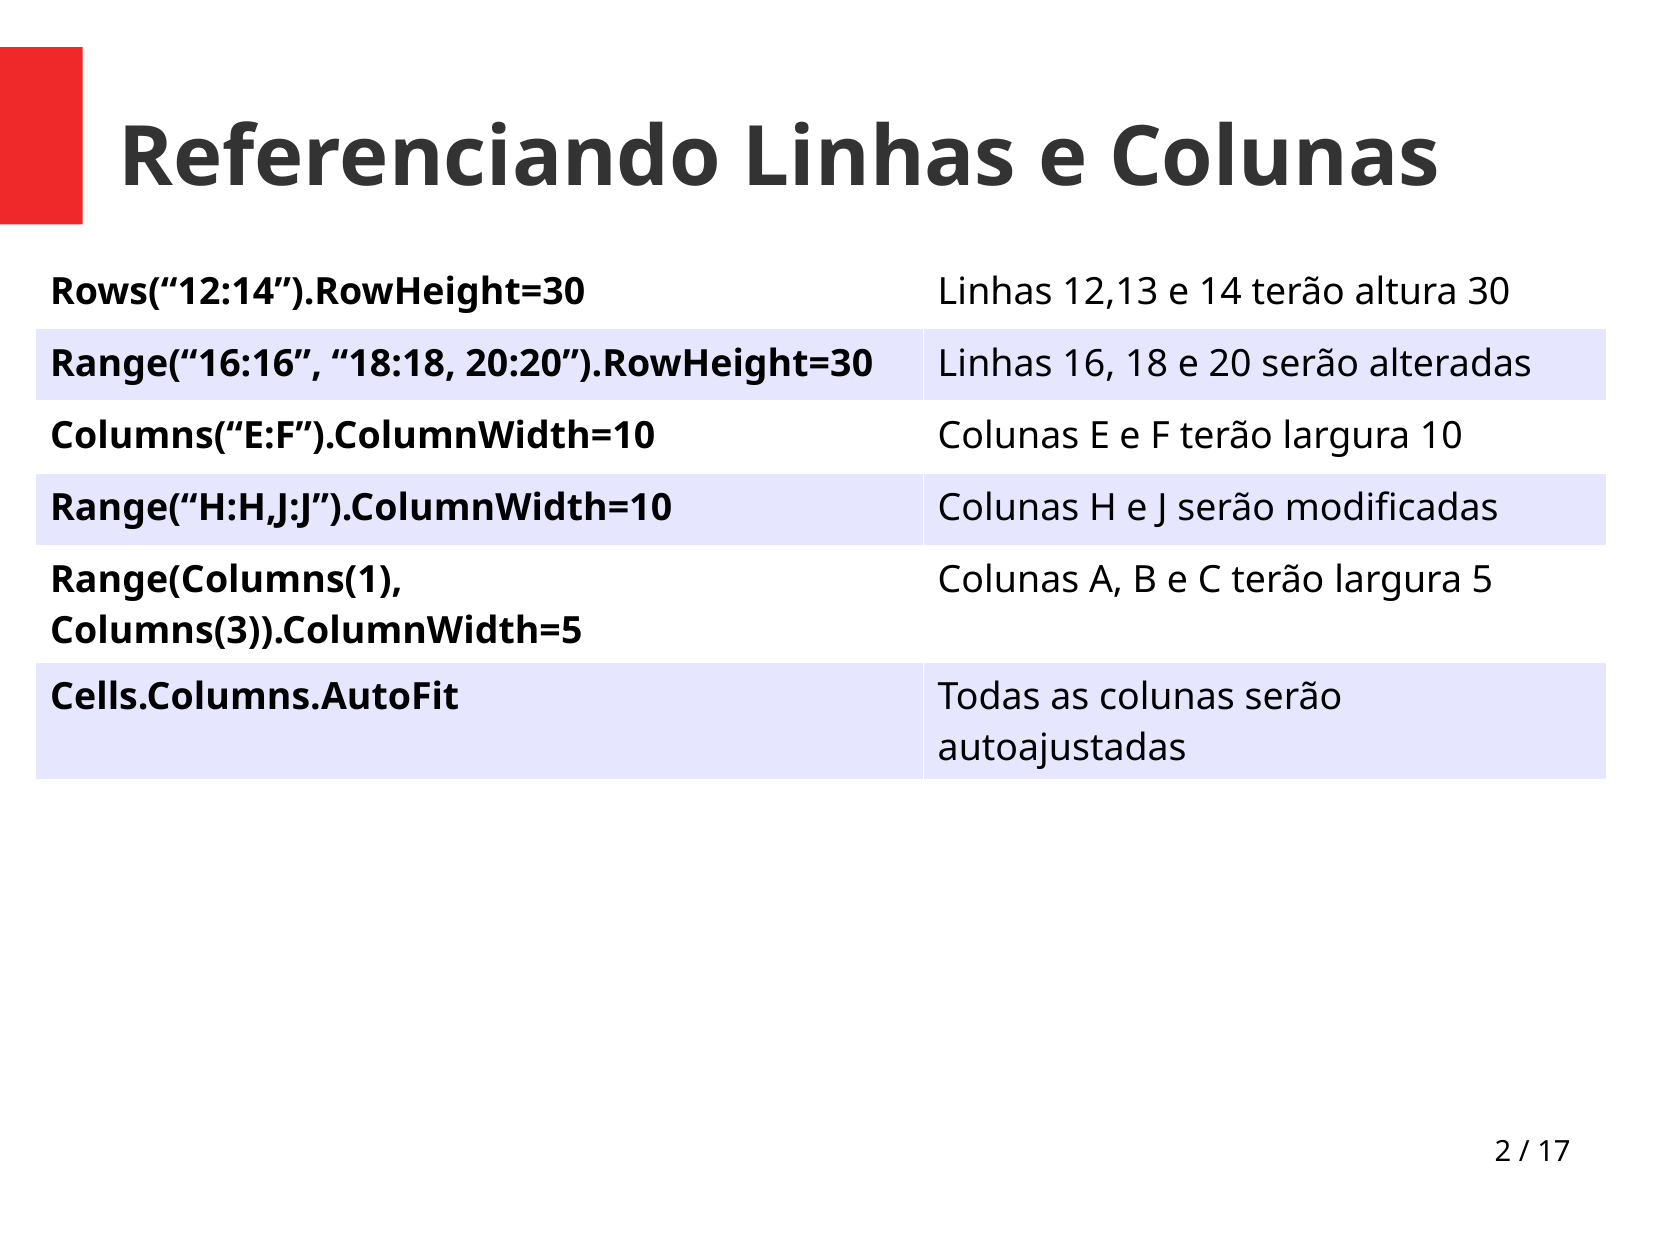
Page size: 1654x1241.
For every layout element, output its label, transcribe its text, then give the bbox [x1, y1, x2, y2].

table_cell Colunas A, B e C terão largura 5 [924, 546, 1606, 662]
table_cell Cells.Columns.AutoFit [36, 663, 923, 779]
table_header Rows(“12:14”).RowHeight=30 [36, 257, 923, 328]
table_cell Range(“16:16”, “18:18, 20:20”).RowHeight=30 [36, 329, 923, 400]
table_header Linhas 12,13 e 14 terão altura 30 [924, 257, 1606, 328]
table_cell Colunas H e J serão modificadas [924, 474, 1606, 545]
title Referenciando Linhas e Colunas [118, 49, 1571, 256]
table_cell Columns(“E:F”).ColumnWidth=10 [36, 401, 923, 473]
table_cell Linhas 16, 18 e 20 serão alteradas [924, 329, 1606, 400]
table_cell Todas as colunas serão autoajustadas [924, 663, 1606, 779]
table_cell Range(Columns(1), Columns(3)).ColumnWidth=5 [36, 546, 923, 662]
table_cell Range(“H:H,J:J”).ColumnWidth=10 [36, 474, 923, 545]
table_cell Colunas E e F terão largura 10 [924, 401, 1606, 473]
